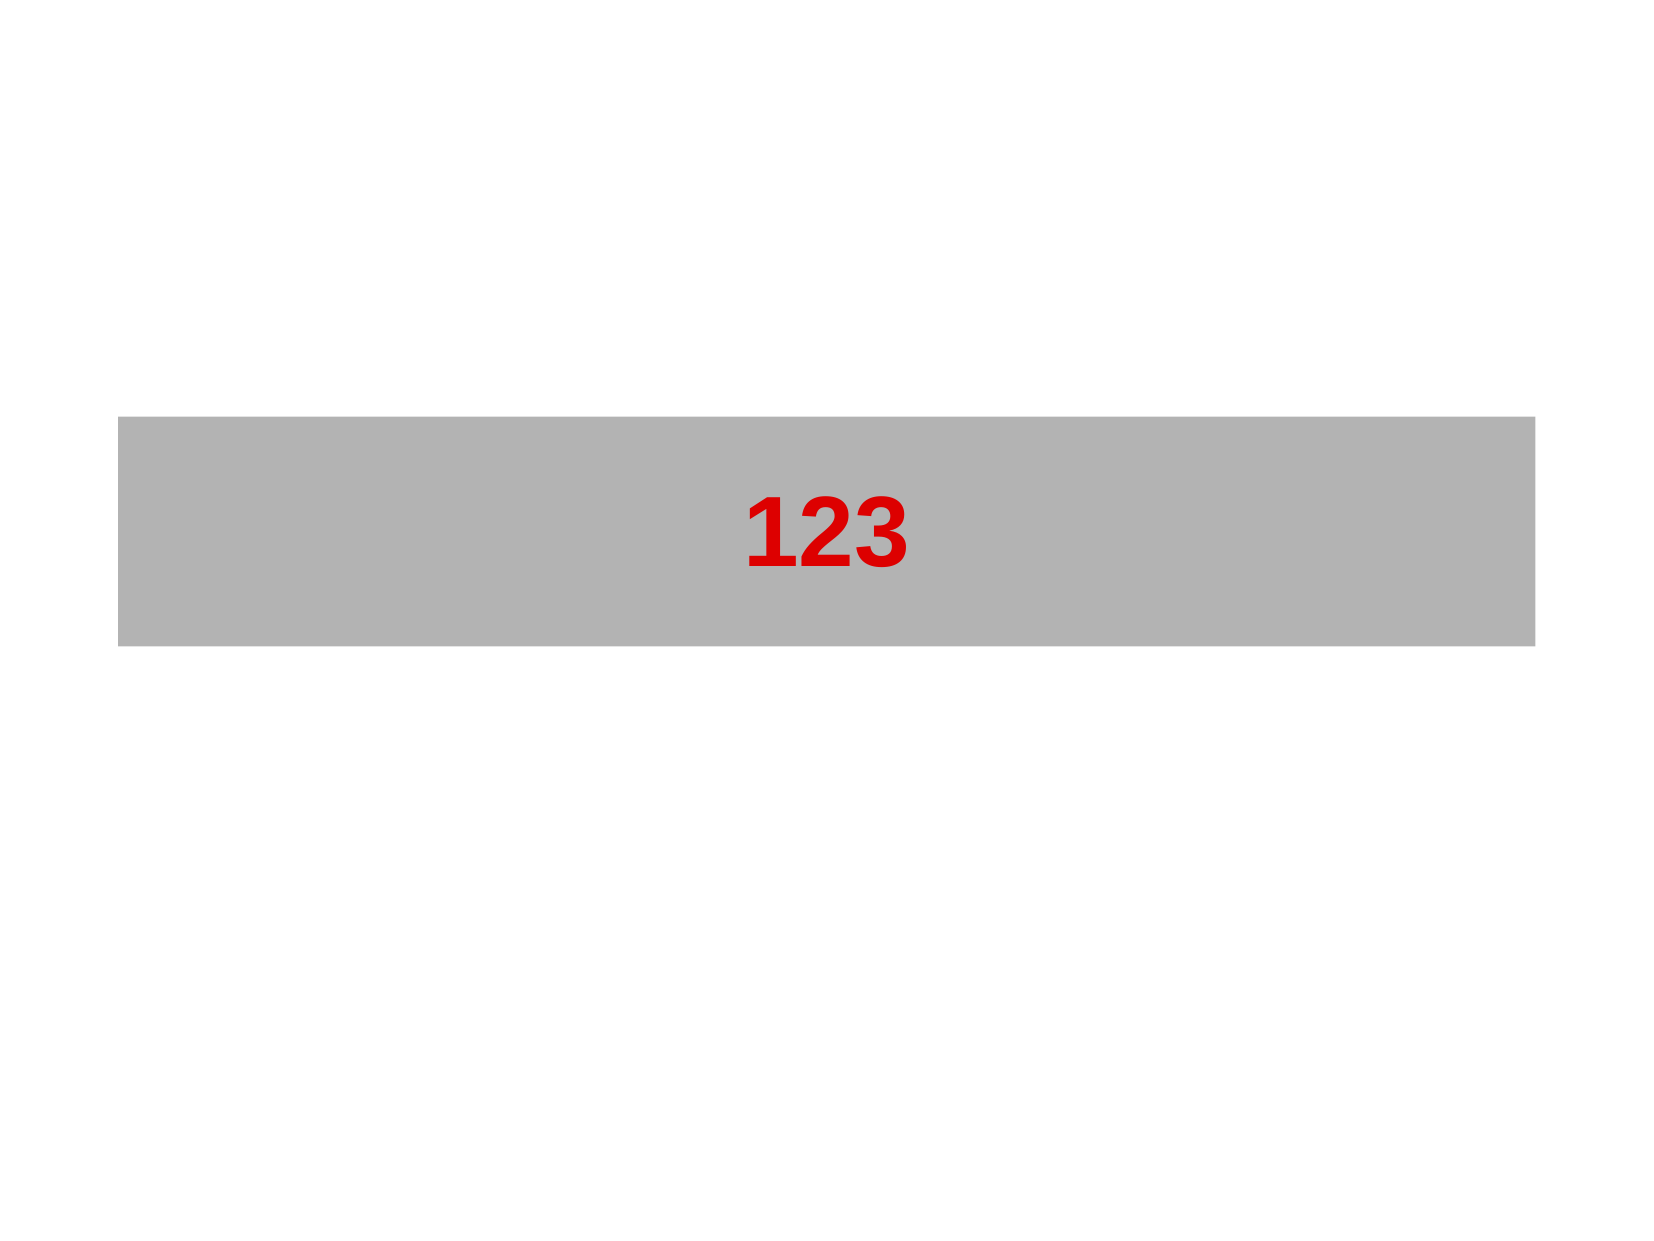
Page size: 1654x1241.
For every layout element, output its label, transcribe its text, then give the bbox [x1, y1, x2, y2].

text_box 123 [118, 472, 1536, 591]
